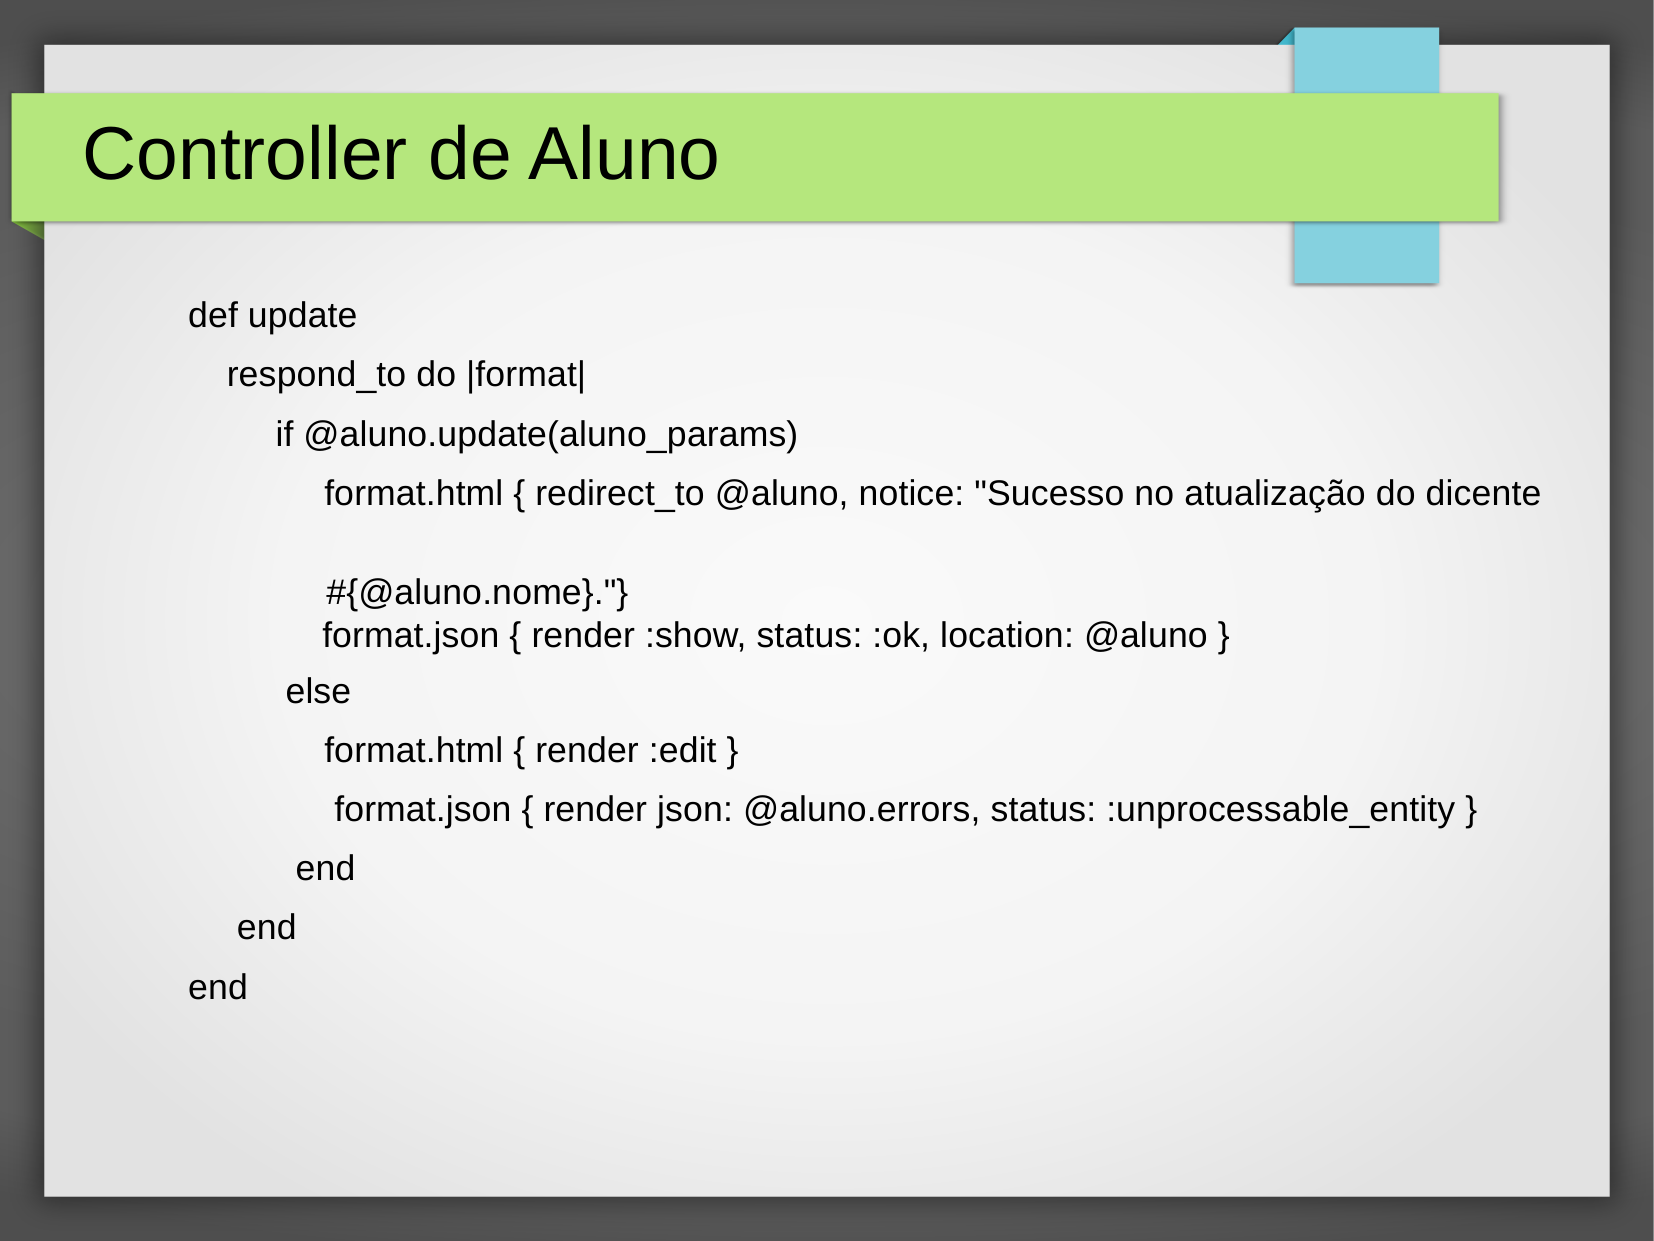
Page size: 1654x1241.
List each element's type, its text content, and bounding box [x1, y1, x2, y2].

title Controller de Aluno [82, 94, 1264, 213]
list def update respond_to do |format| if @aluno.update(aluno_params) format.html { redirect_to @aluno, notice: "Sucesso no atualização do dicente #{@aluno.nome}."} format.json { render :show, status: :ok, location: @aluno } else format.html { render :edit } format.json { render json: @aluno.errors, status: :unprocessable_entity } end end end [82, 295, 1571, 1015]
picture [0, 0, 1654, 1241]
